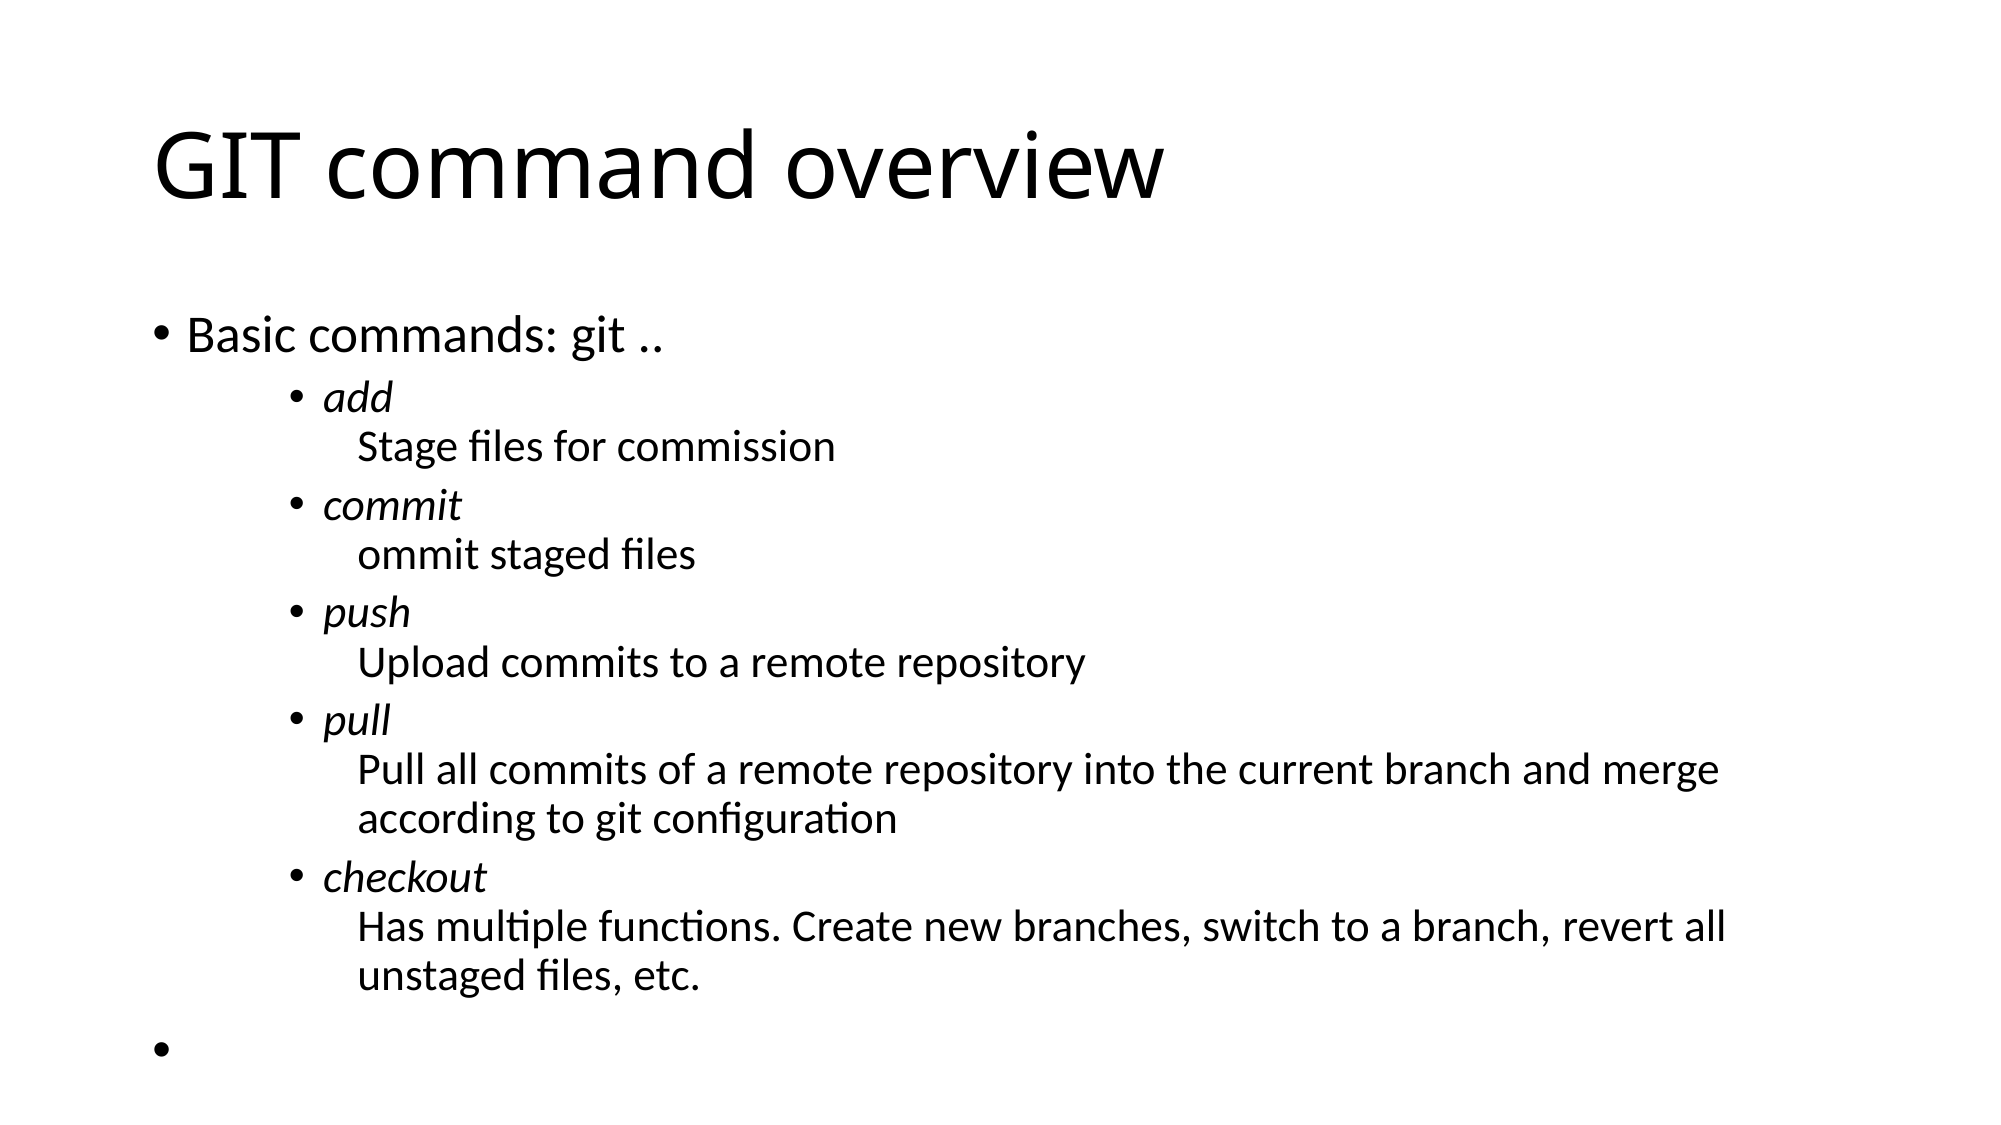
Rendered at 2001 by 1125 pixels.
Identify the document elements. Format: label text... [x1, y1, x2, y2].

title GIT command overview [137, 59, 1863, 278]
list Basic commands: git .. add Stage files for commission commit ommit staged files push Upload commits to a remote repository pull Pull all commits of a remote repository into the current branch and merge according to git configuration checkout Has multiple functions. Create new branches, switch to a branch, revert all unstaged files, etc. [137, 299, 1863, 1014]
